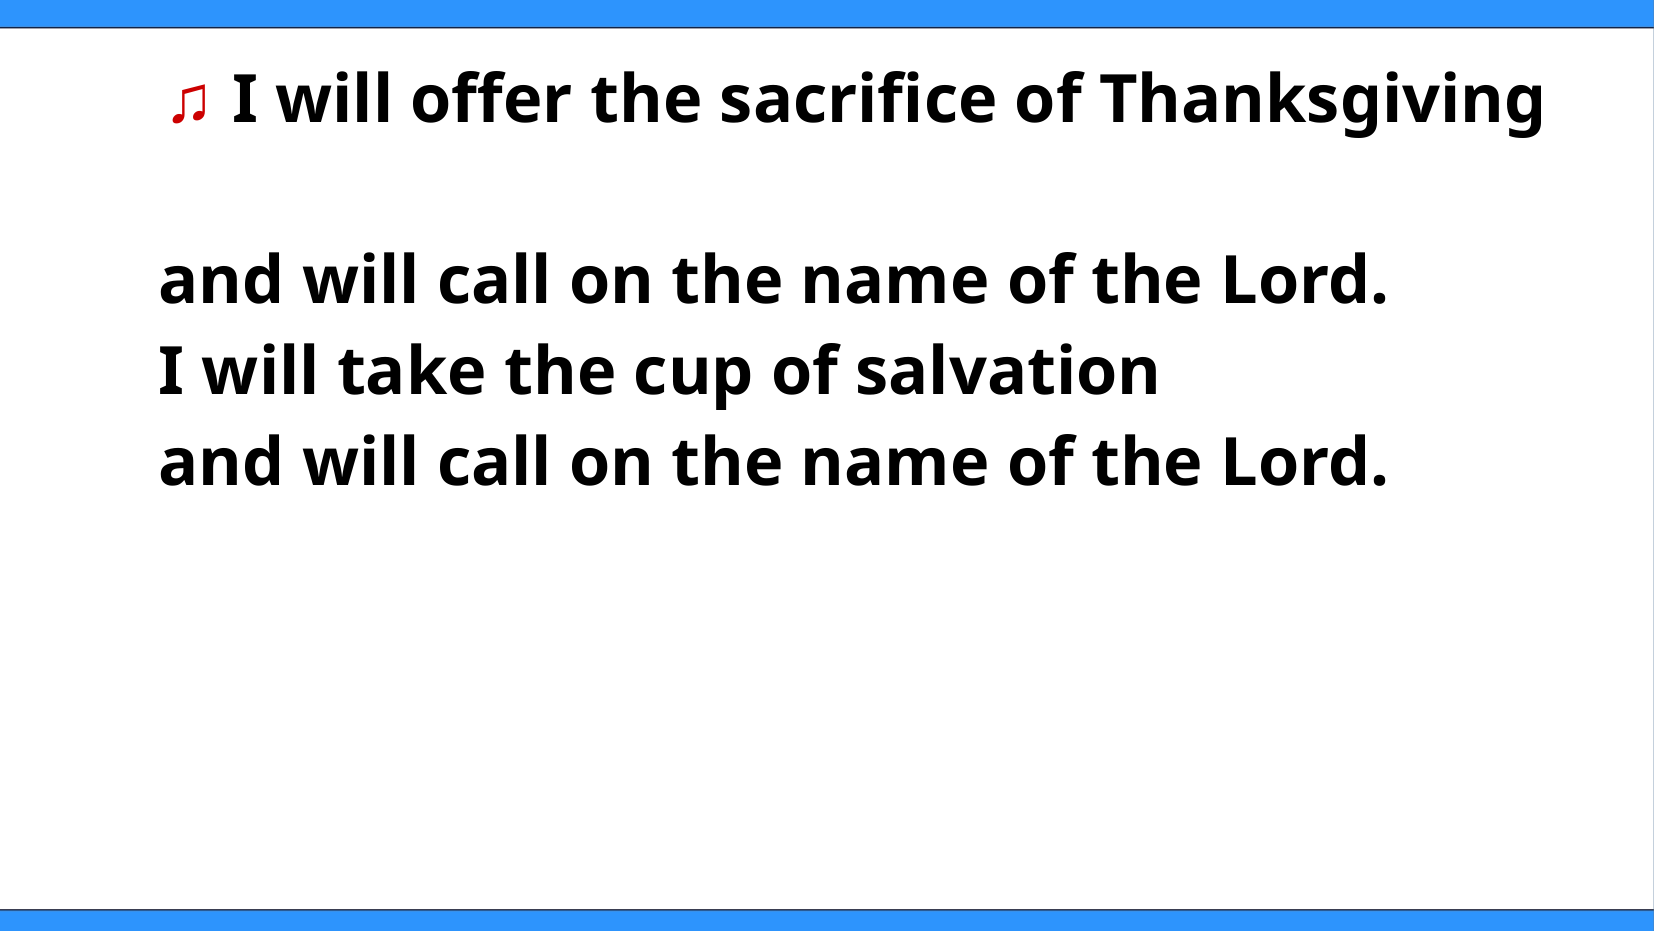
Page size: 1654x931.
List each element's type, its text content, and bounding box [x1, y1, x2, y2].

text_box ♫ I will offer the sacrifice of Thanksgiving and will call on the name of the Lord. I will take the cup of salvation and will call on the name of the Lord. [75, 43, 1576, 421]
picture [0, 0, 1654, 931]
